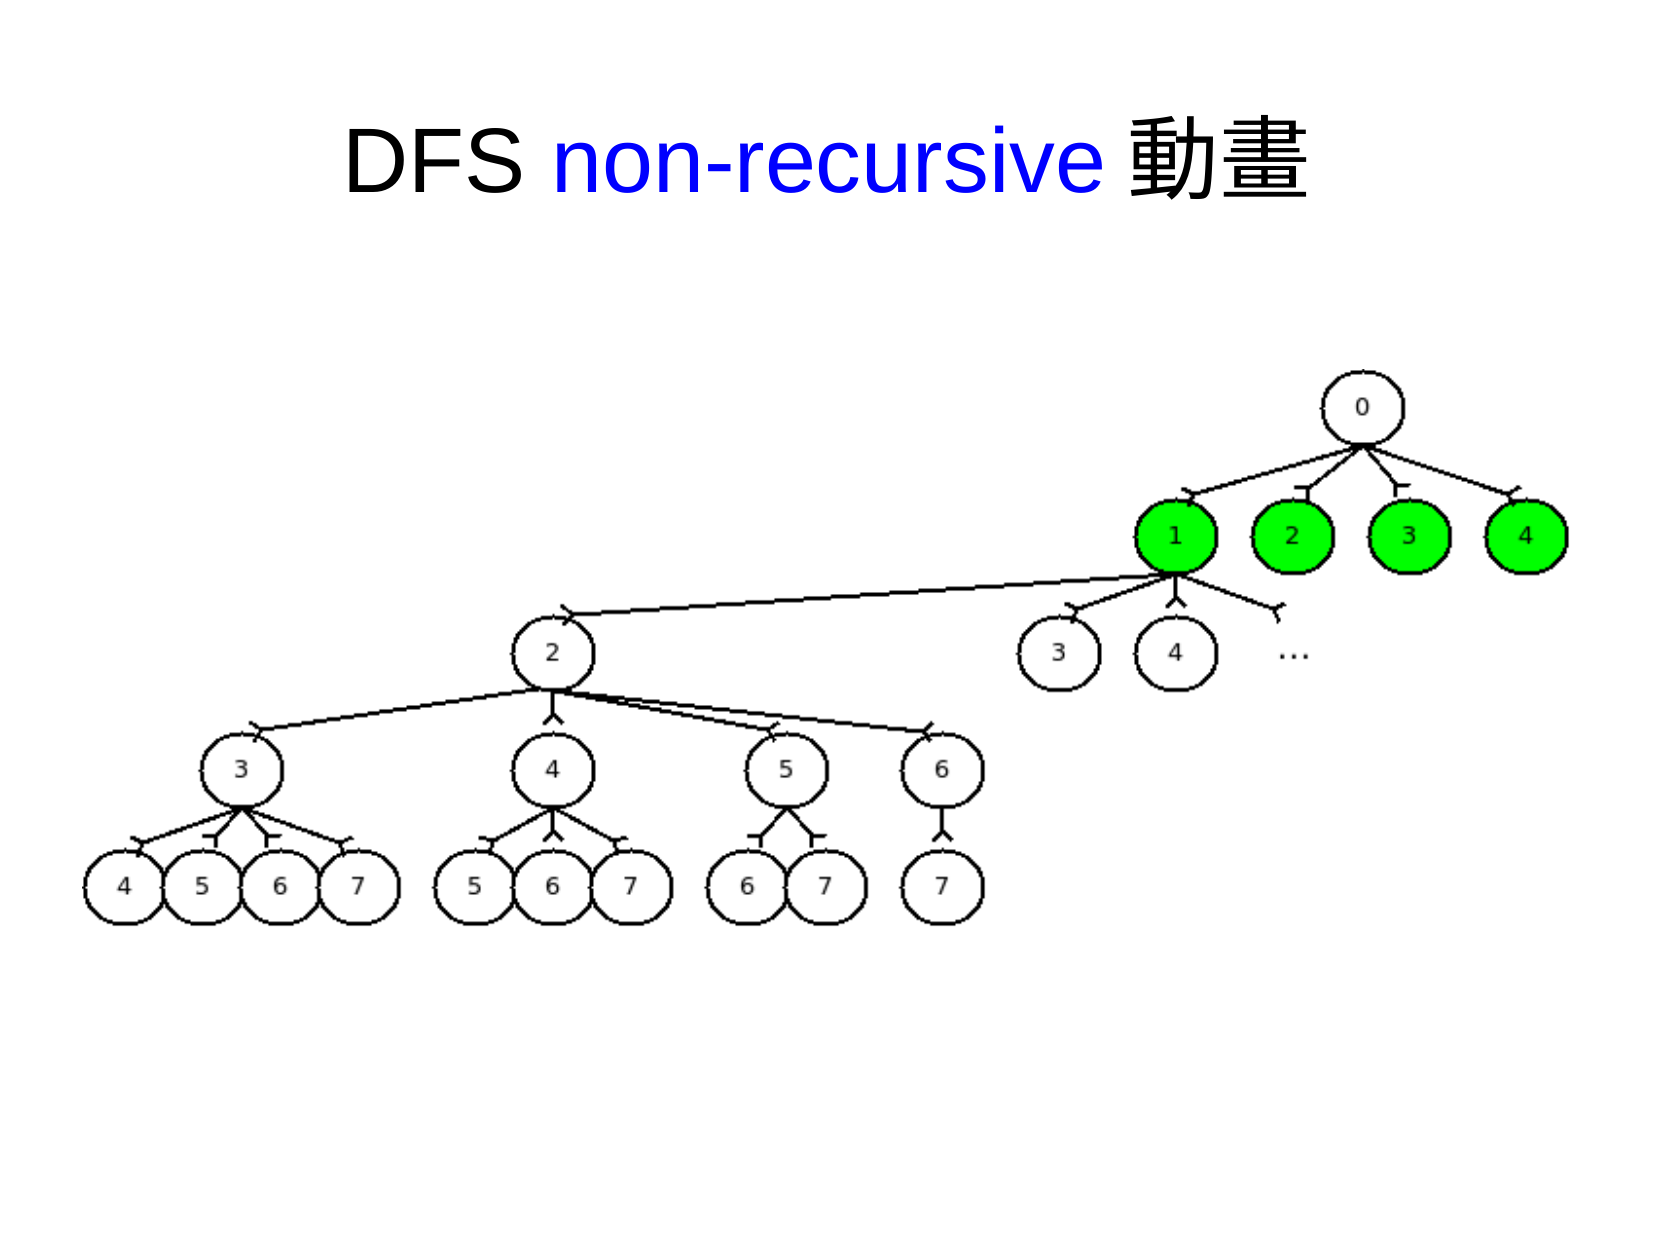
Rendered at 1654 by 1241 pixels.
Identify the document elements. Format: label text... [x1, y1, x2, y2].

picture [82, 369, 1571, 930]
title DFS non-recursive動畫 [82, 49, 1571, 257]
